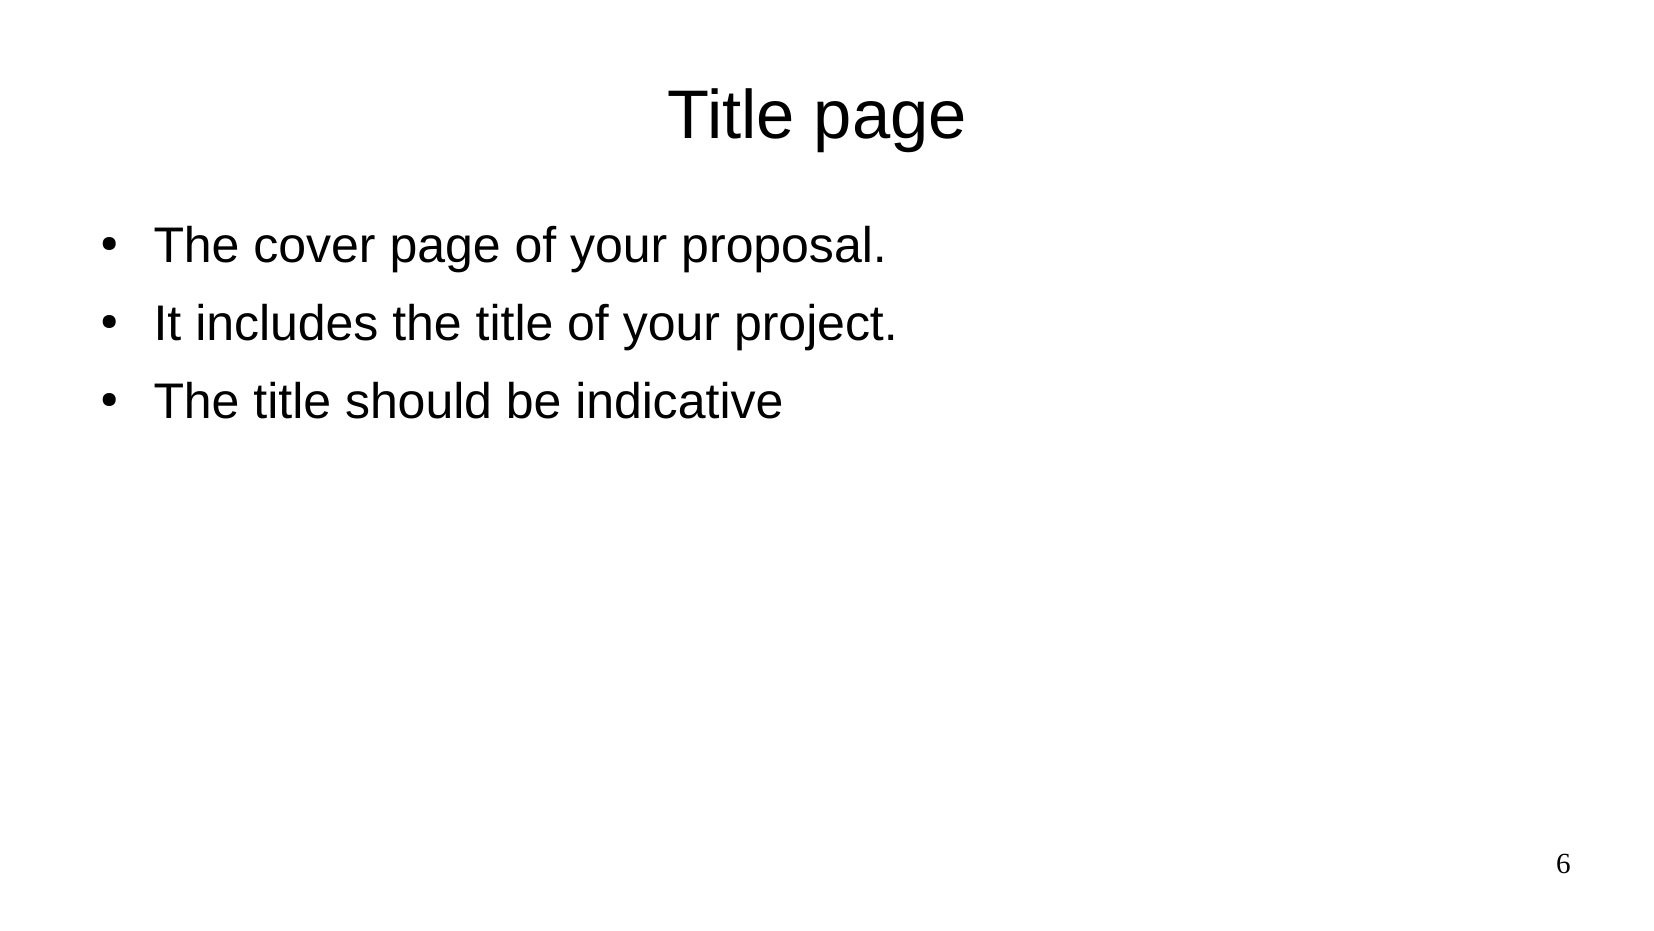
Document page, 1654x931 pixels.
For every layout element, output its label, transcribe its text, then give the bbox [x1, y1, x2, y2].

list The cover page of your proposal. It includes the title of your project. The title should be indicative [82, 217, 1571, 758]
title Title page [82, 37, 1571, 193]
